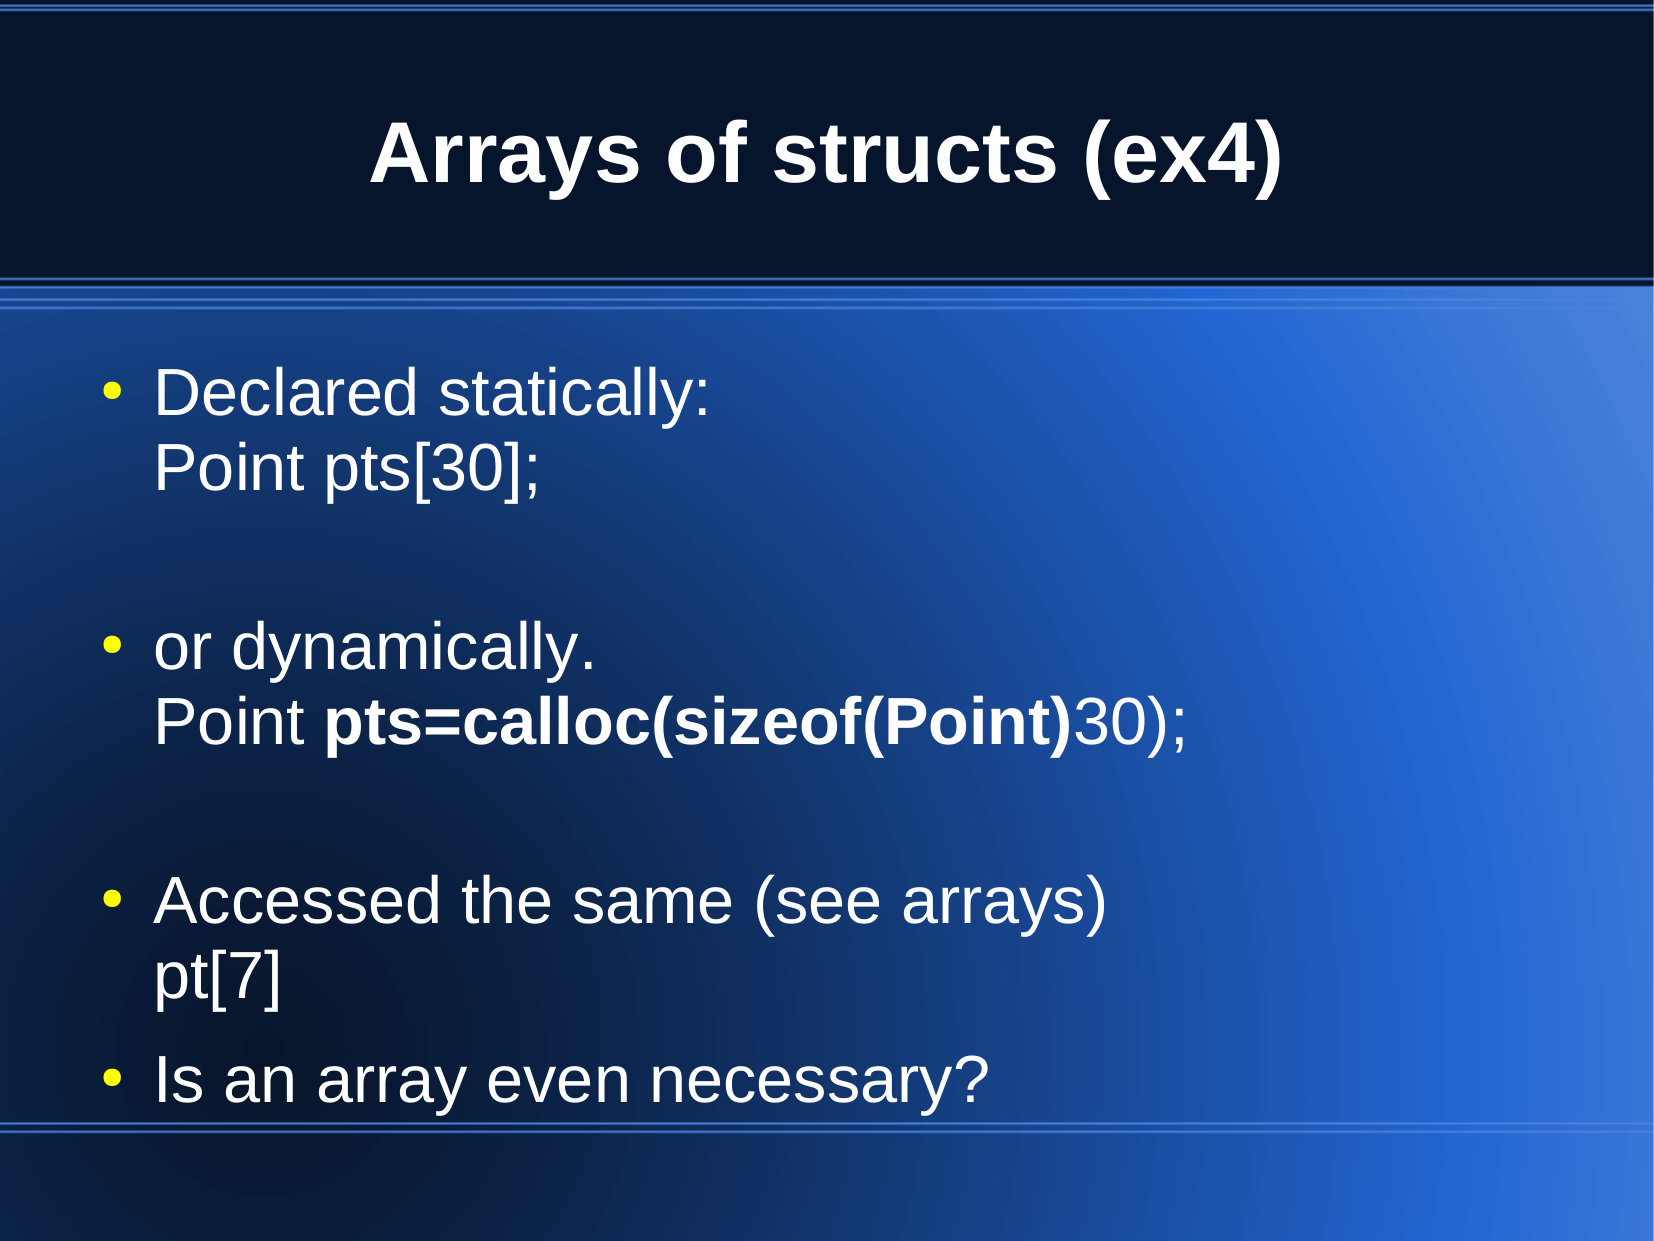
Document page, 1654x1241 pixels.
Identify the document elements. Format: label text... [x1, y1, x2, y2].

picture [0, 0, 1654, 1241]
title Arrays of structs (ex4) [82, 49, 1571, 257]
list Declared statically: Point pts[30]; or dynamically. Point pts=calloc(sizeof(Point)30); Accessed the same (see arrays) pt[7] Is an array even necessary? [82, 355, 1571, 1117]
